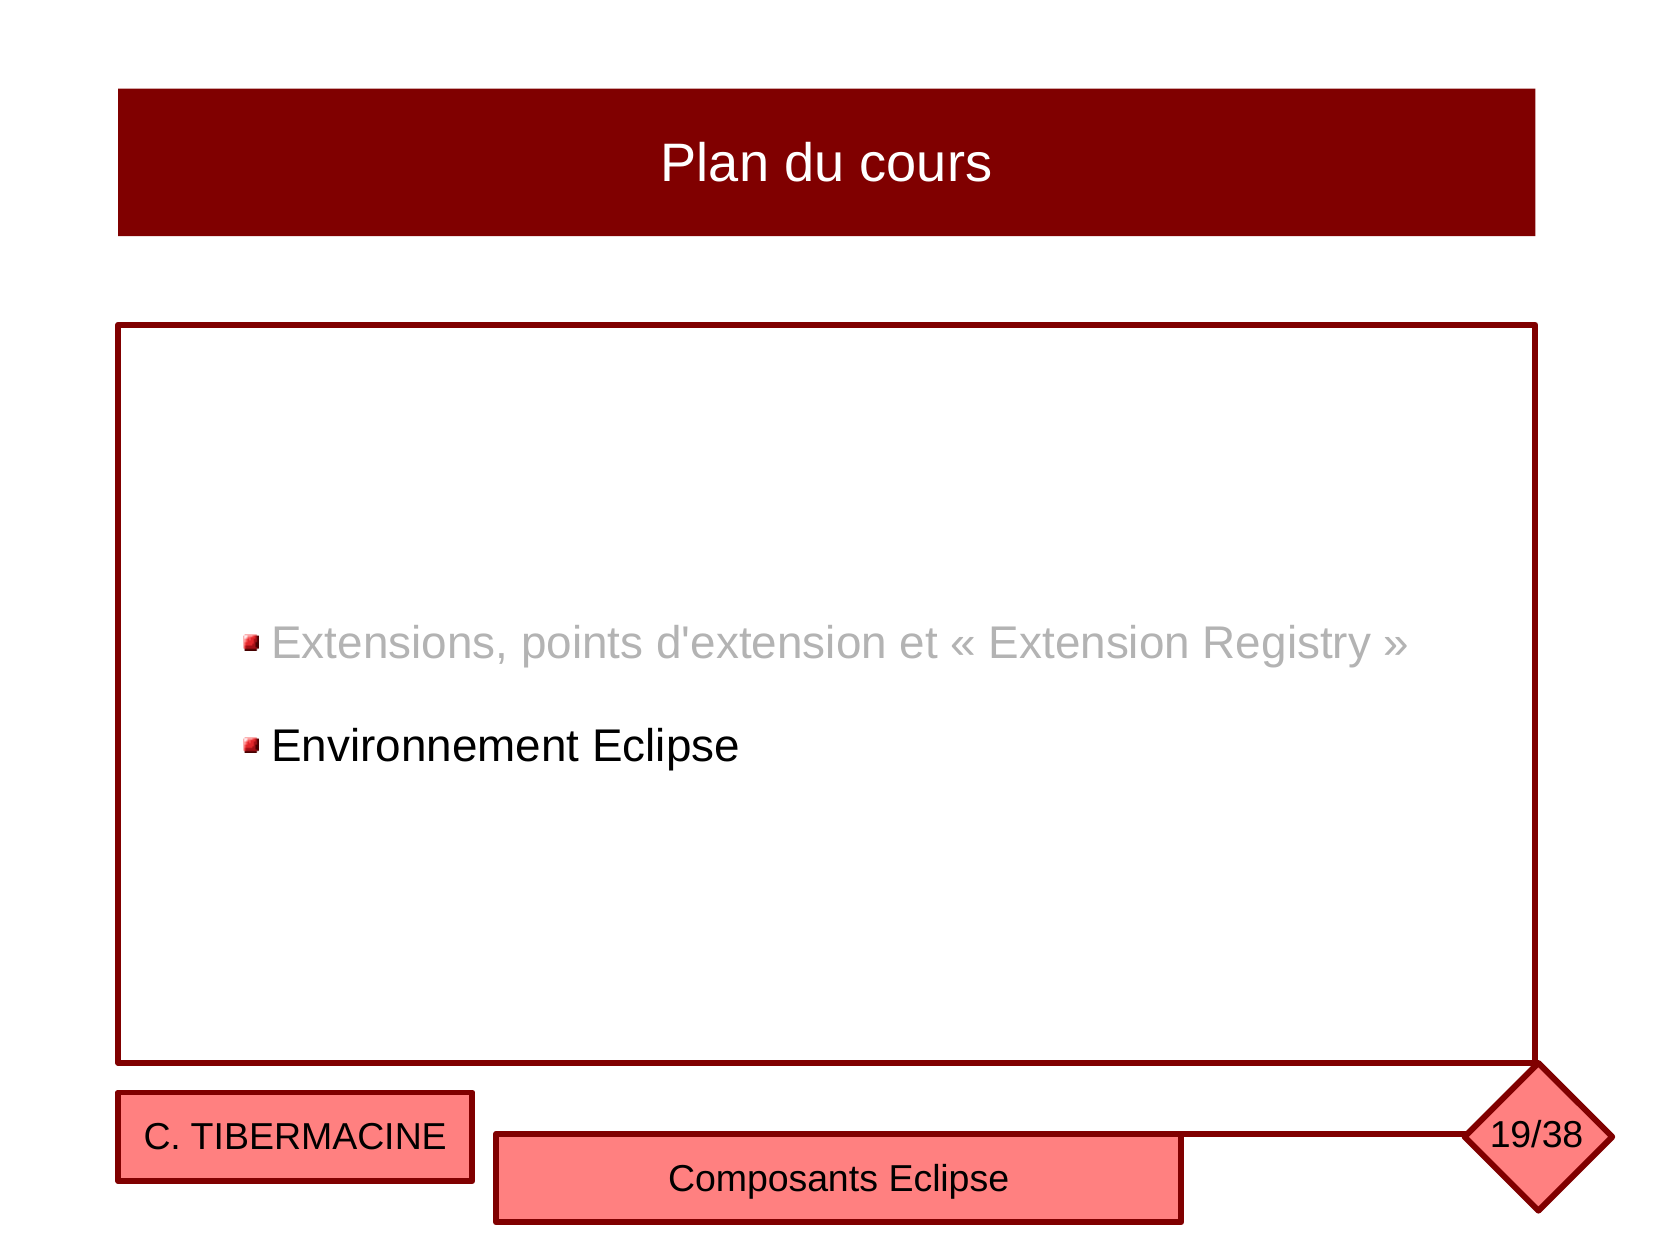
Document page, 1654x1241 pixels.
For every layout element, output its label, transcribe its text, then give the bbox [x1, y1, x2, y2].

text_box <numéro>/38 [1475, 1106, 1654, 1163]
picture [243, 737, 259, 753]
picture [243, 634, 259, 651]
text_box Composants Eclipse [496, 1133, 1182, 1223]
text_box [1464, 1126, 1475, 1148]
text_box Plan du cours [118, 88, 1536, 237]
text_box C. TIBERMACINE [118, 1092, 473, 1182]
text_box [1490, 1163, 1587, 1211]
text_box [1495, 1062, 1582, 1106]
text_box Extensions, points d'extension et « Extension Registry » Environnement Eclipse [118, 324, 1536, 1063]
